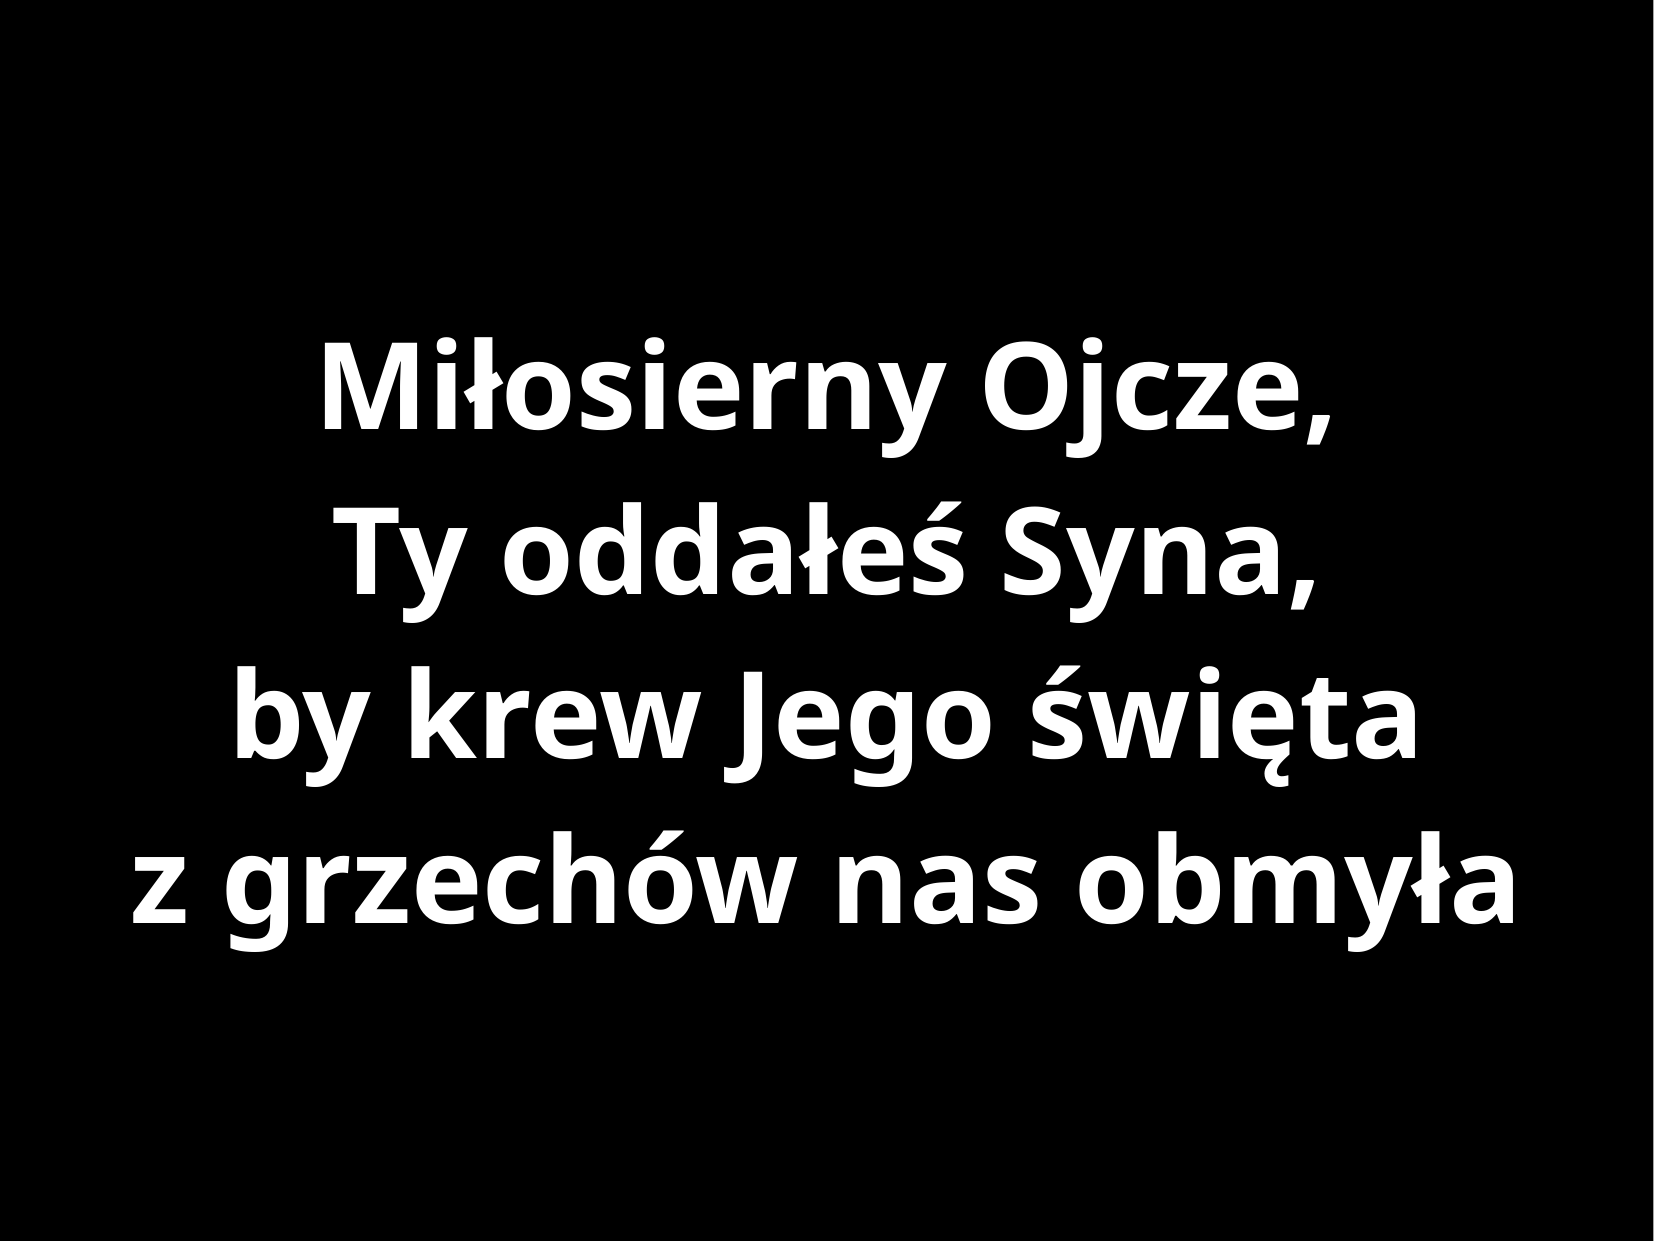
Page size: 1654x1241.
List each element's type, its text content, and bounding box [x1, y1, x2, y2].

title Miłosierny Ojcze, Ty oddałeś Syna, by krew Jego święta z grzechów nas obmyła [0, 0, 1654, 1241]
